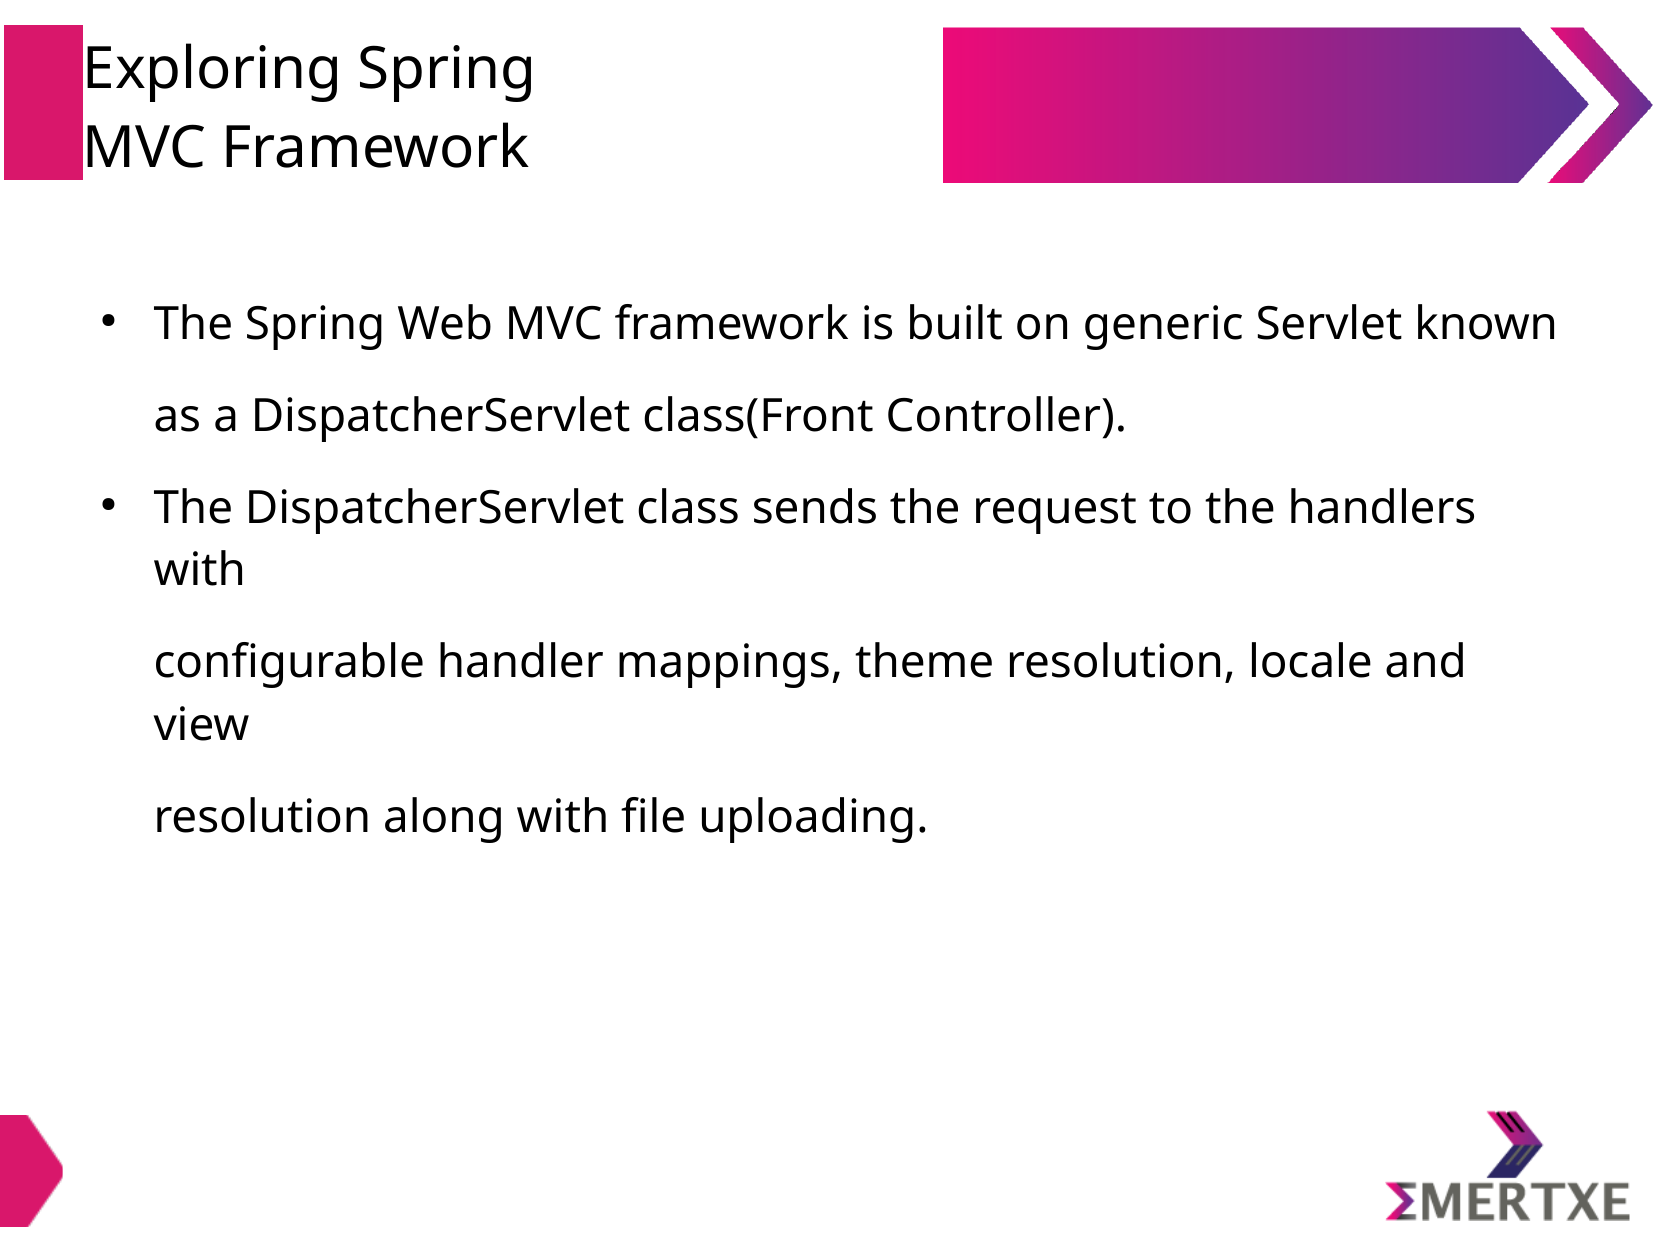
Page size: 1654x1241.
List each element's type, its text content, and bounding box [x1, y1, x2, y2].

picture [1385, 1107, 1631, 1221]
title Exploring Spring MVC Framework [82, 2, 1571, 210]
list The Spring Web MVC framework is built on generic Servlet known as a DispatcherServlet class(Front Controller). The DispatcherServlet class sends the request to the handlers with configurable handler mappings, theme resolution, locale and view resolution along with file uploading. [82, 290, 1571, 1010]
picture [1571, 27, 1653, 183]
